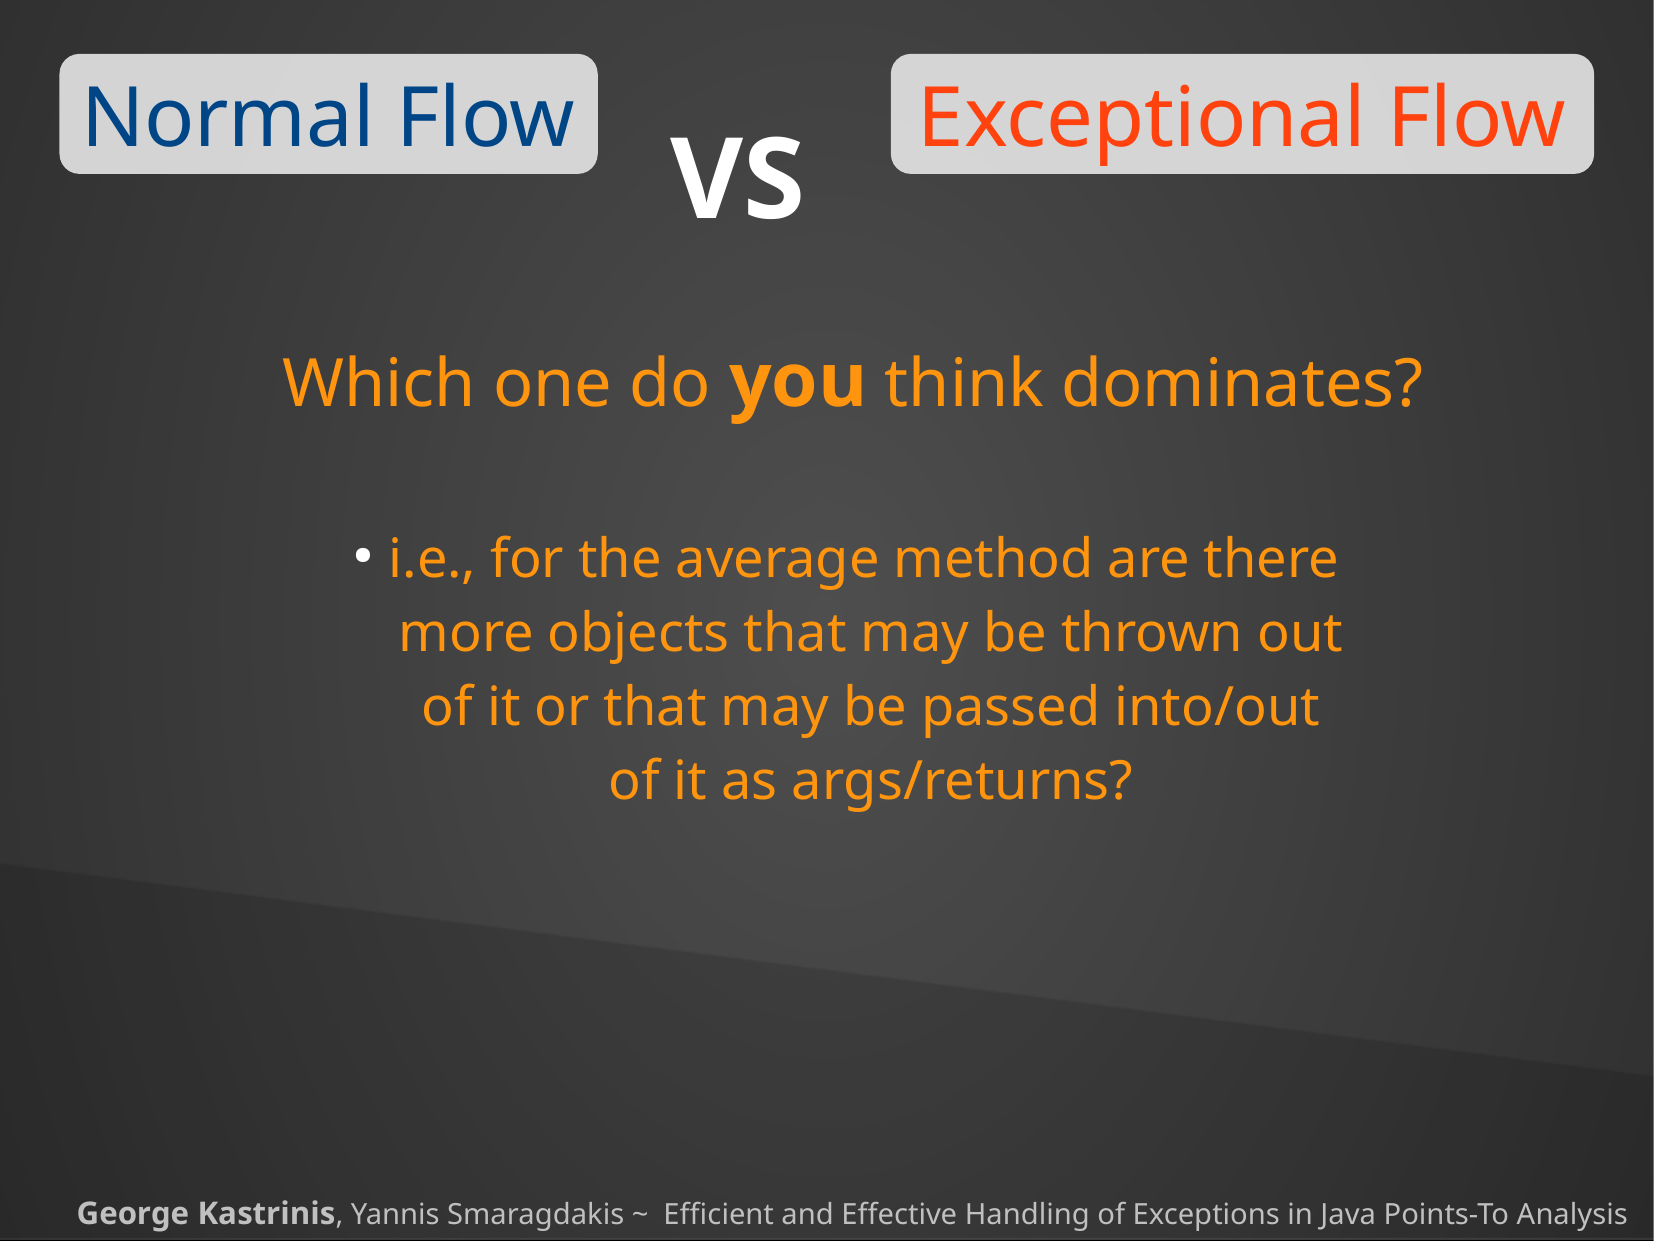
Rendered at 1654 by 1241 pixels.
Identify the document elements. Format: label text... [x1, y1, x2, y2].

text_box Exceptional Flow [890, 53, 1595, 174]
text_box VS [656, 90, 833, 232]
text_box Which one do you think dominates? i.e., for the average method are there more objects that may be thrown out of it or that may be passed into/out of it as args/returns? [267, 319, 1386, 737]
picture [0, 0, 1654, 1241]
text_box Normal Flow [59, 53, 598, 174]
